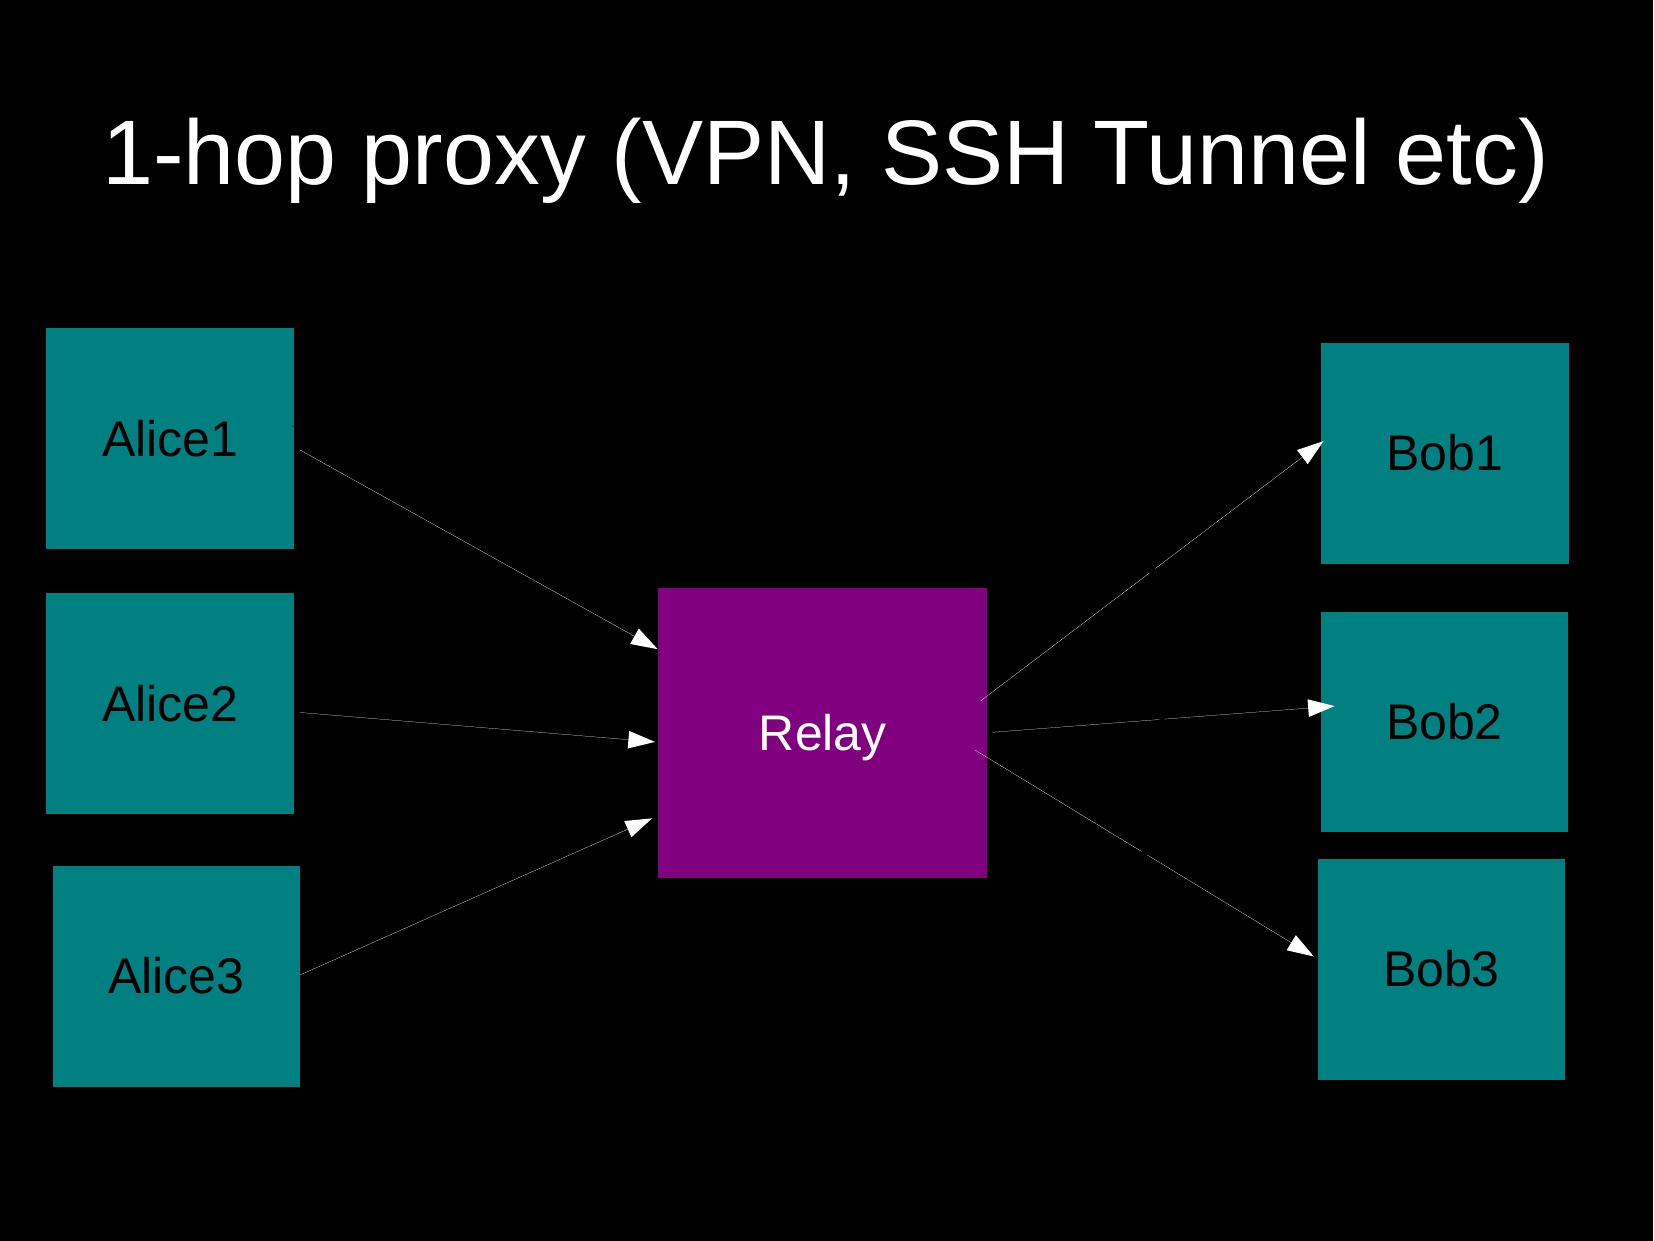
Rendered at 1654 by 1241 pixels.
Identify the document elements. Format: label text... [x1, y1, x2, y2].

text_box Bob3 [1317, 858, 1566, 1081]
text_box Bob2 [1320, 611, 1569, 833]
text_box Alice2 [45, 592, 295, 815]
text_box Alice3 [52, 865, 301, 1088]
text_box Alice1 [45, 327, 295, 550]
text_box Bob1 [1320, 342, 1570, 565]
text_box Relay [657, 587, 988, 879]
title 1-hop proxy (VPN, SSH Tunnel etc) [82, 49, 1571, 257]
